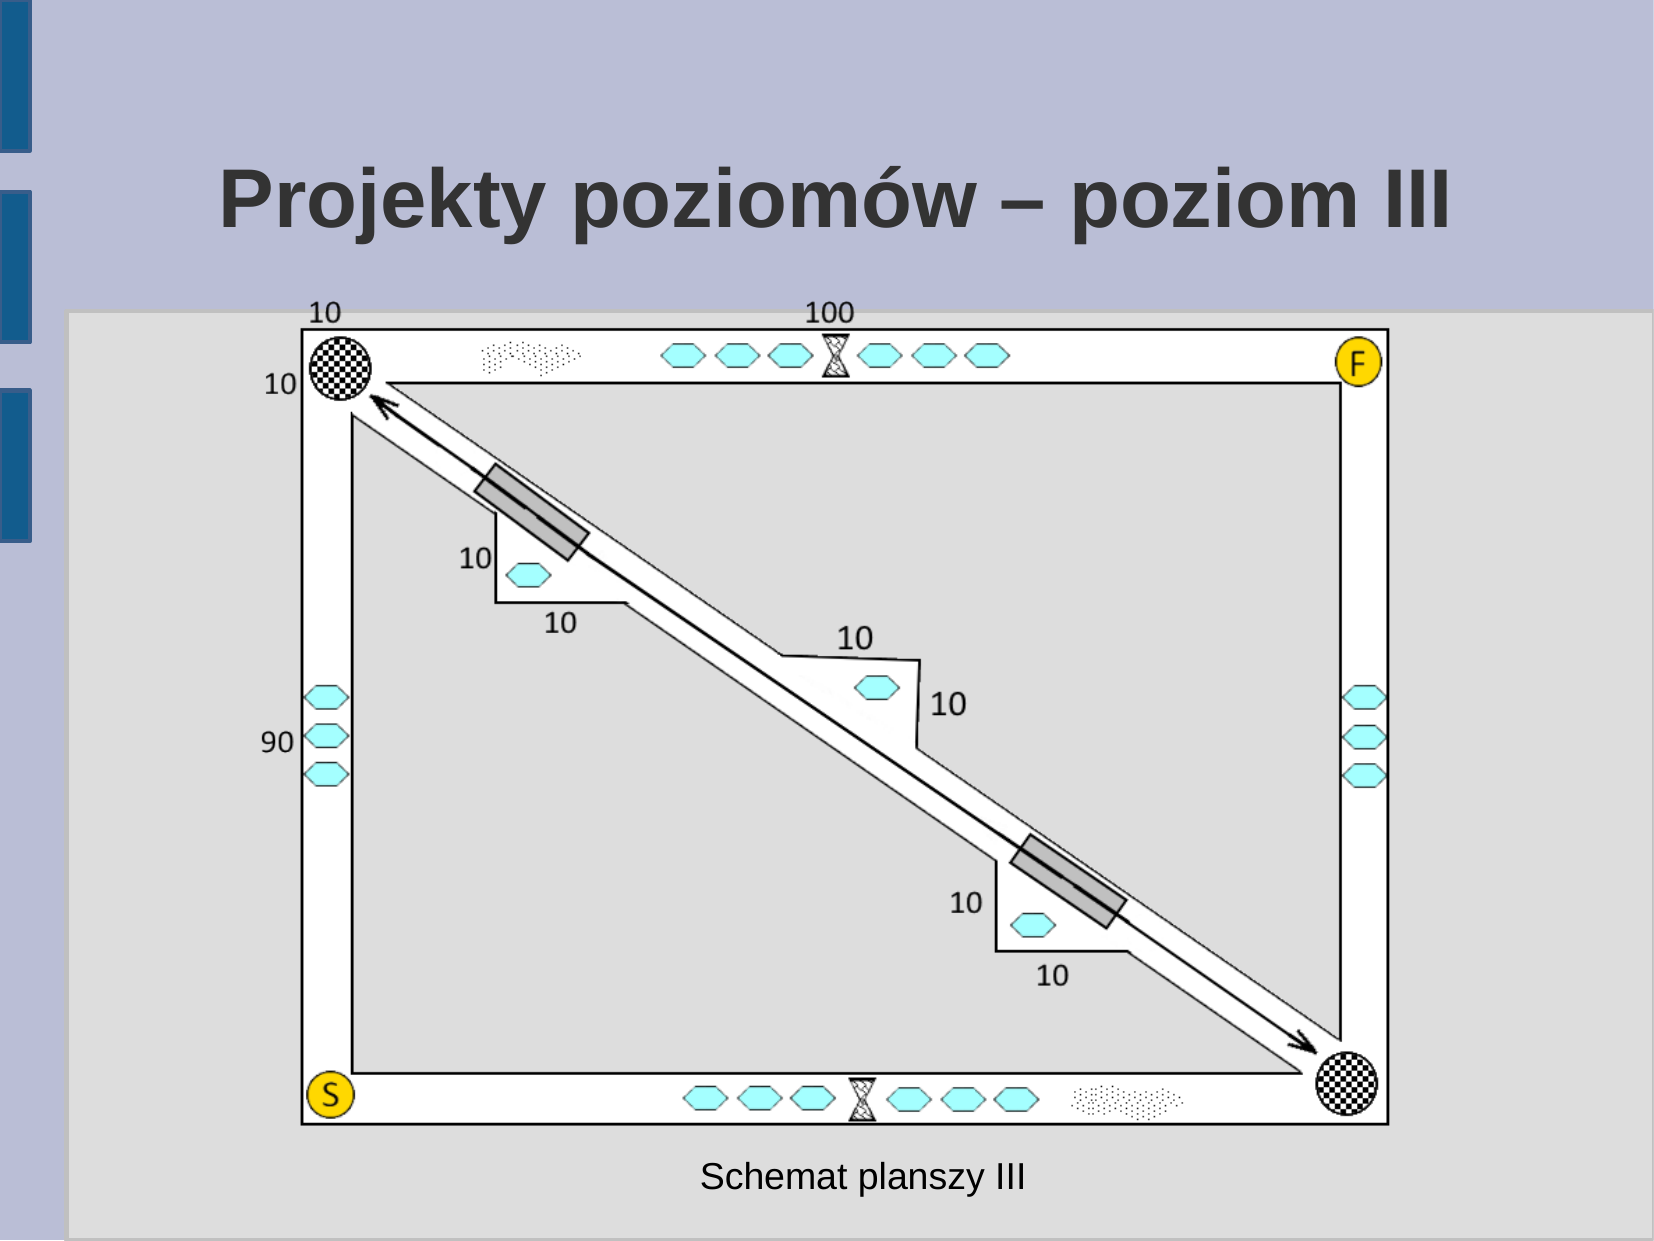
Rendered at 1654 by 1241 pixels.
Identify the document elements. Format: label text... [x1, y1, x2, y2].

text_box Schemat planszy III [685, 1147, 1063, 1205]
title Projekty poziomów – poziom III [121, 91, 1534, 299]
picture [259, 283, 1402, 1134]
